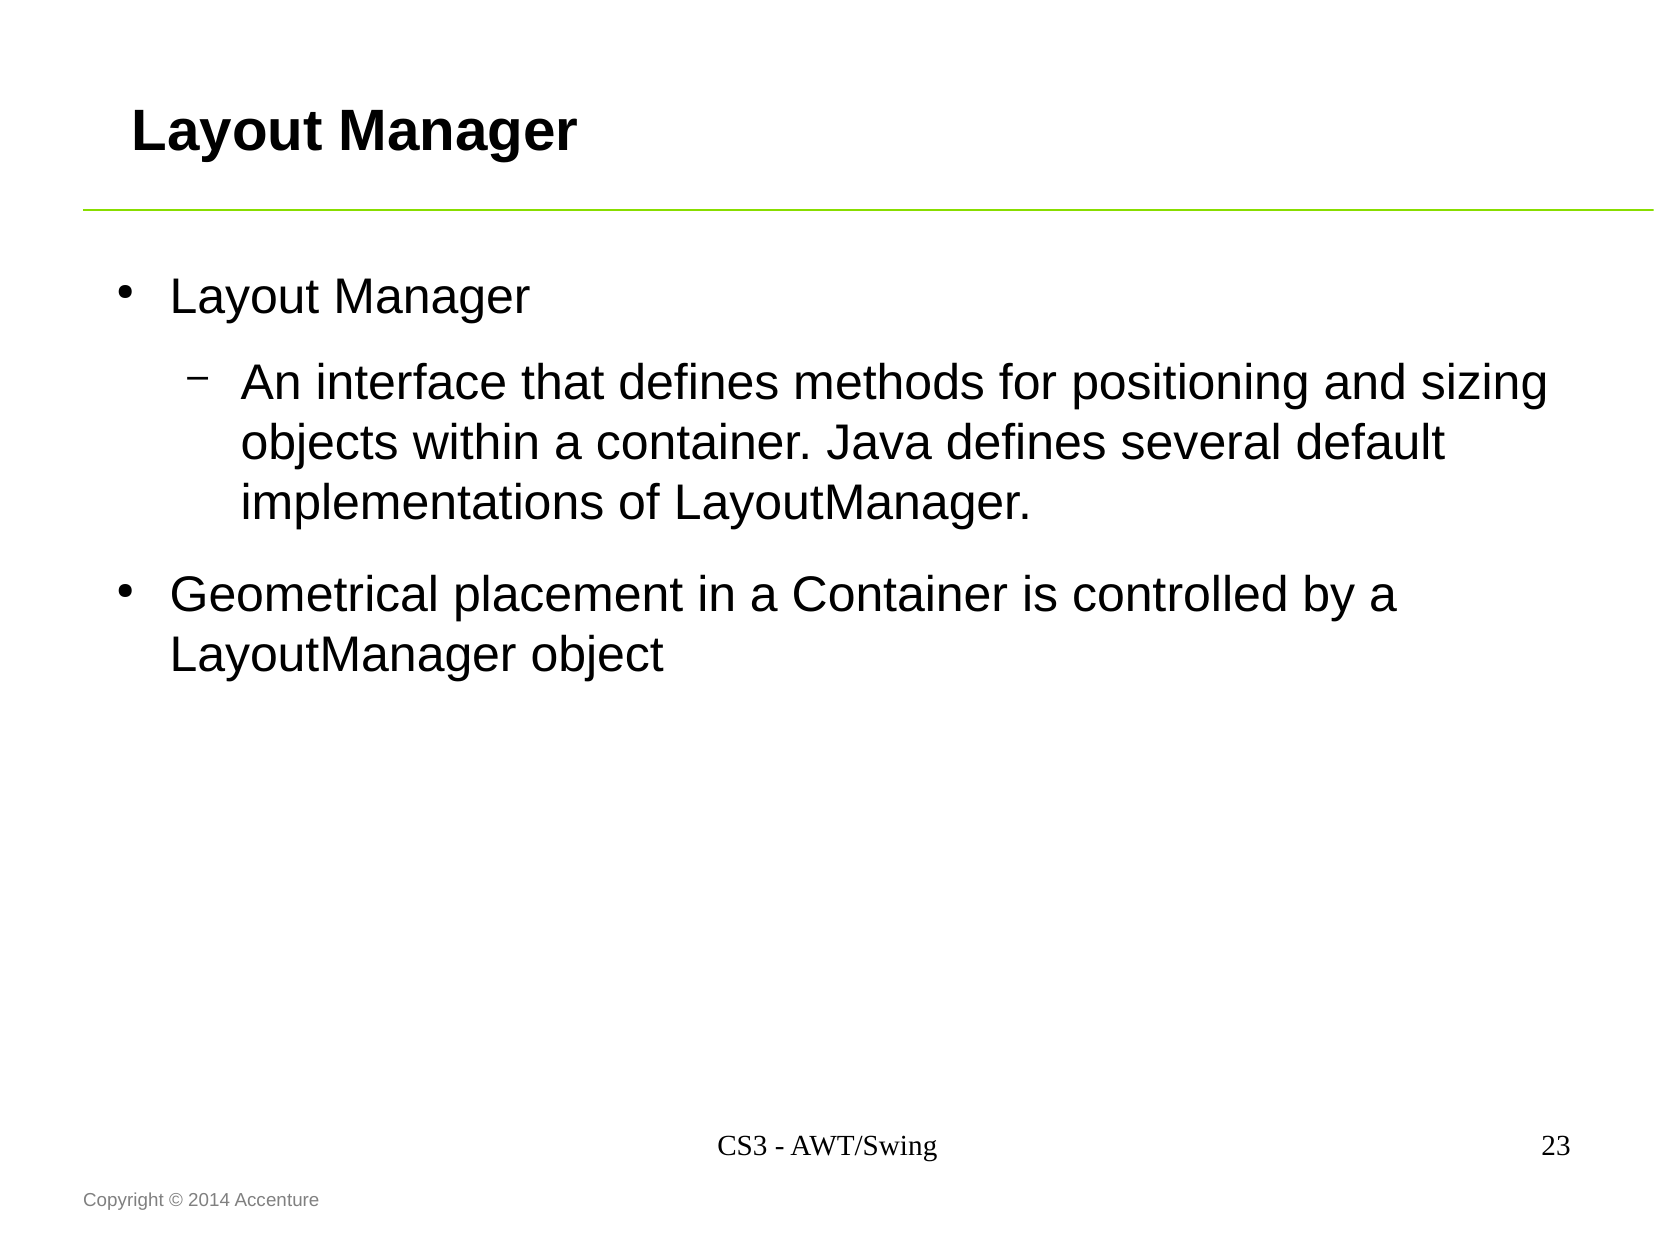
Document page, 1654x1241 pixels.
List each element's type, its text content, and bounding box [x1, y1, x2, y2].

title Layout Manager [81, 56, 1654, 199]
list Layout Manager An interface that defines methods for positioning and sizing objects within a container. Java defines several default implementations of LayoutManager. Geometrical placement in a Container is controlled by a LayoutManager object [84, 255, 1573, 1166]
